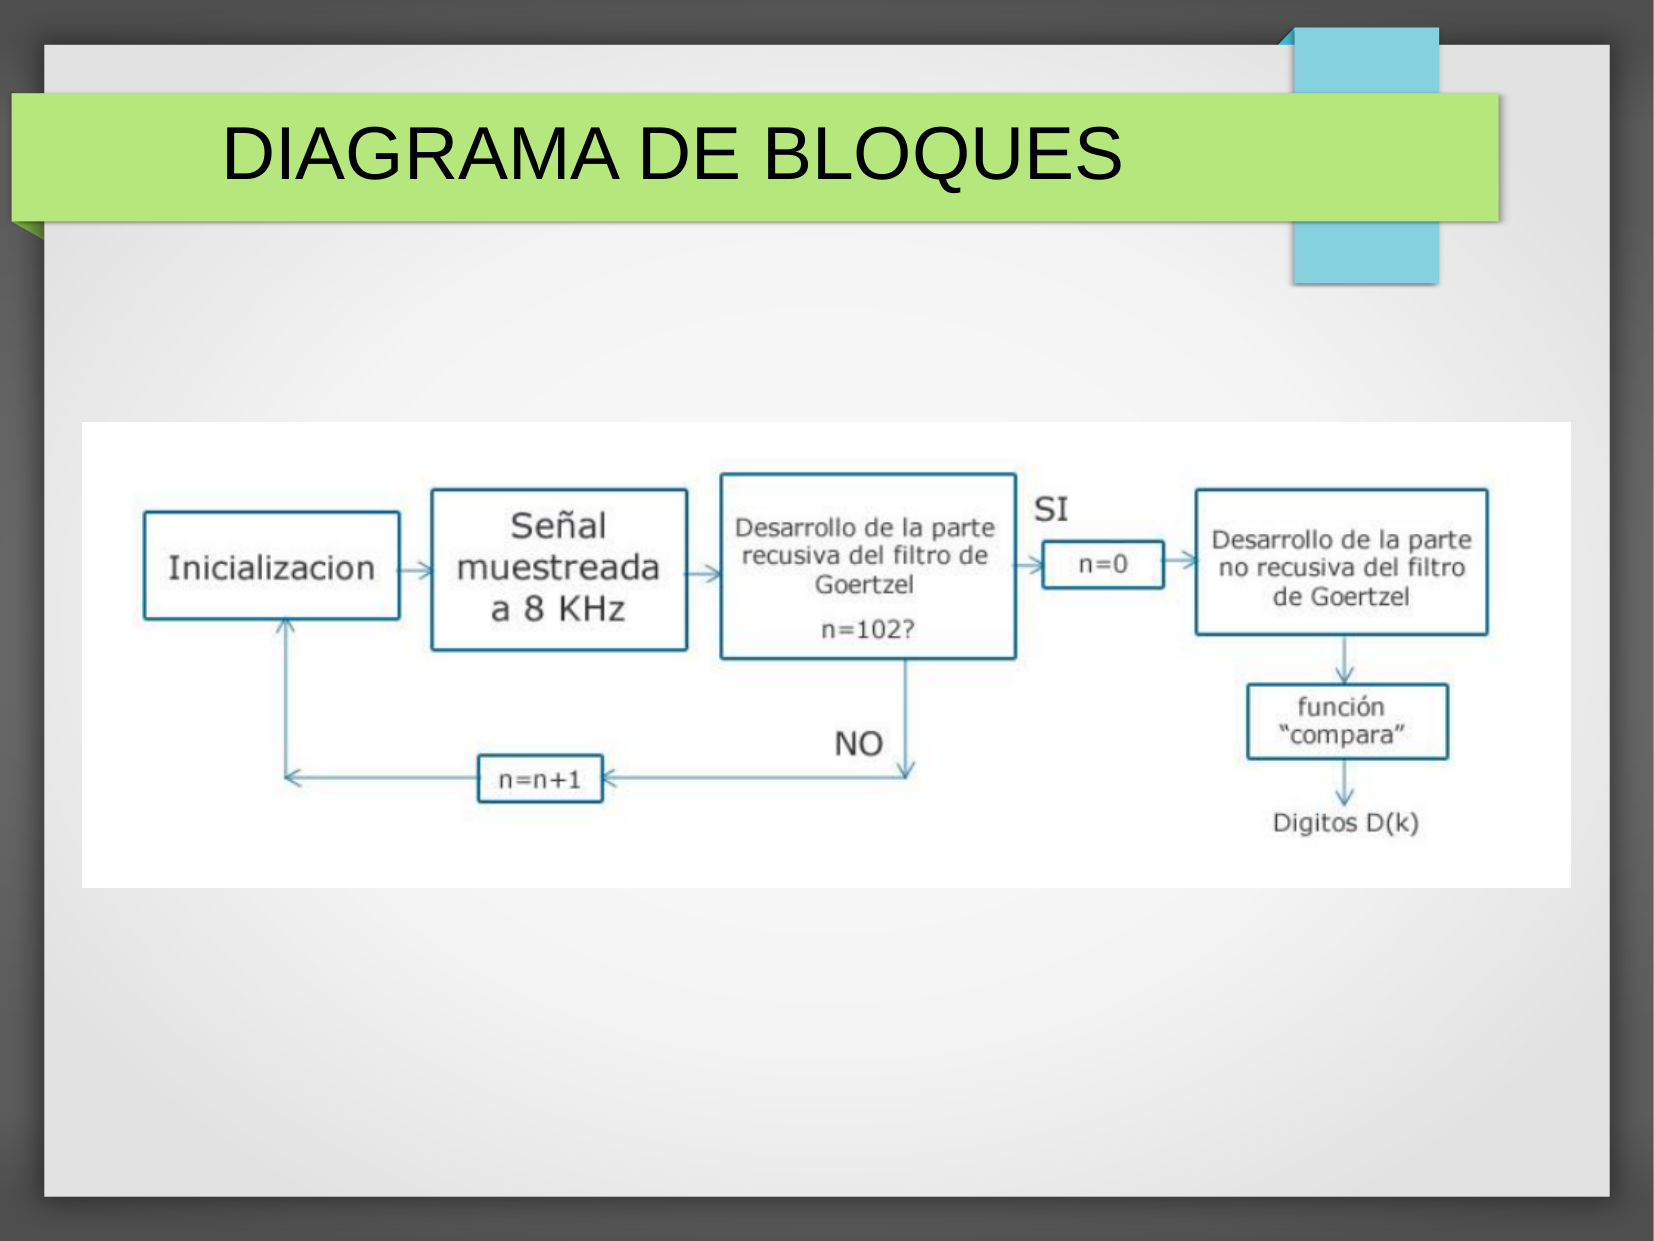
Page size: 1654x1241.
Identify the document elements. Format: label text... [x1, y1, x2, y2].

picture [0, 0, 1654, 1241]
title DIAGRAMA DE BLOQUES [82, 94, 1264, 213]
